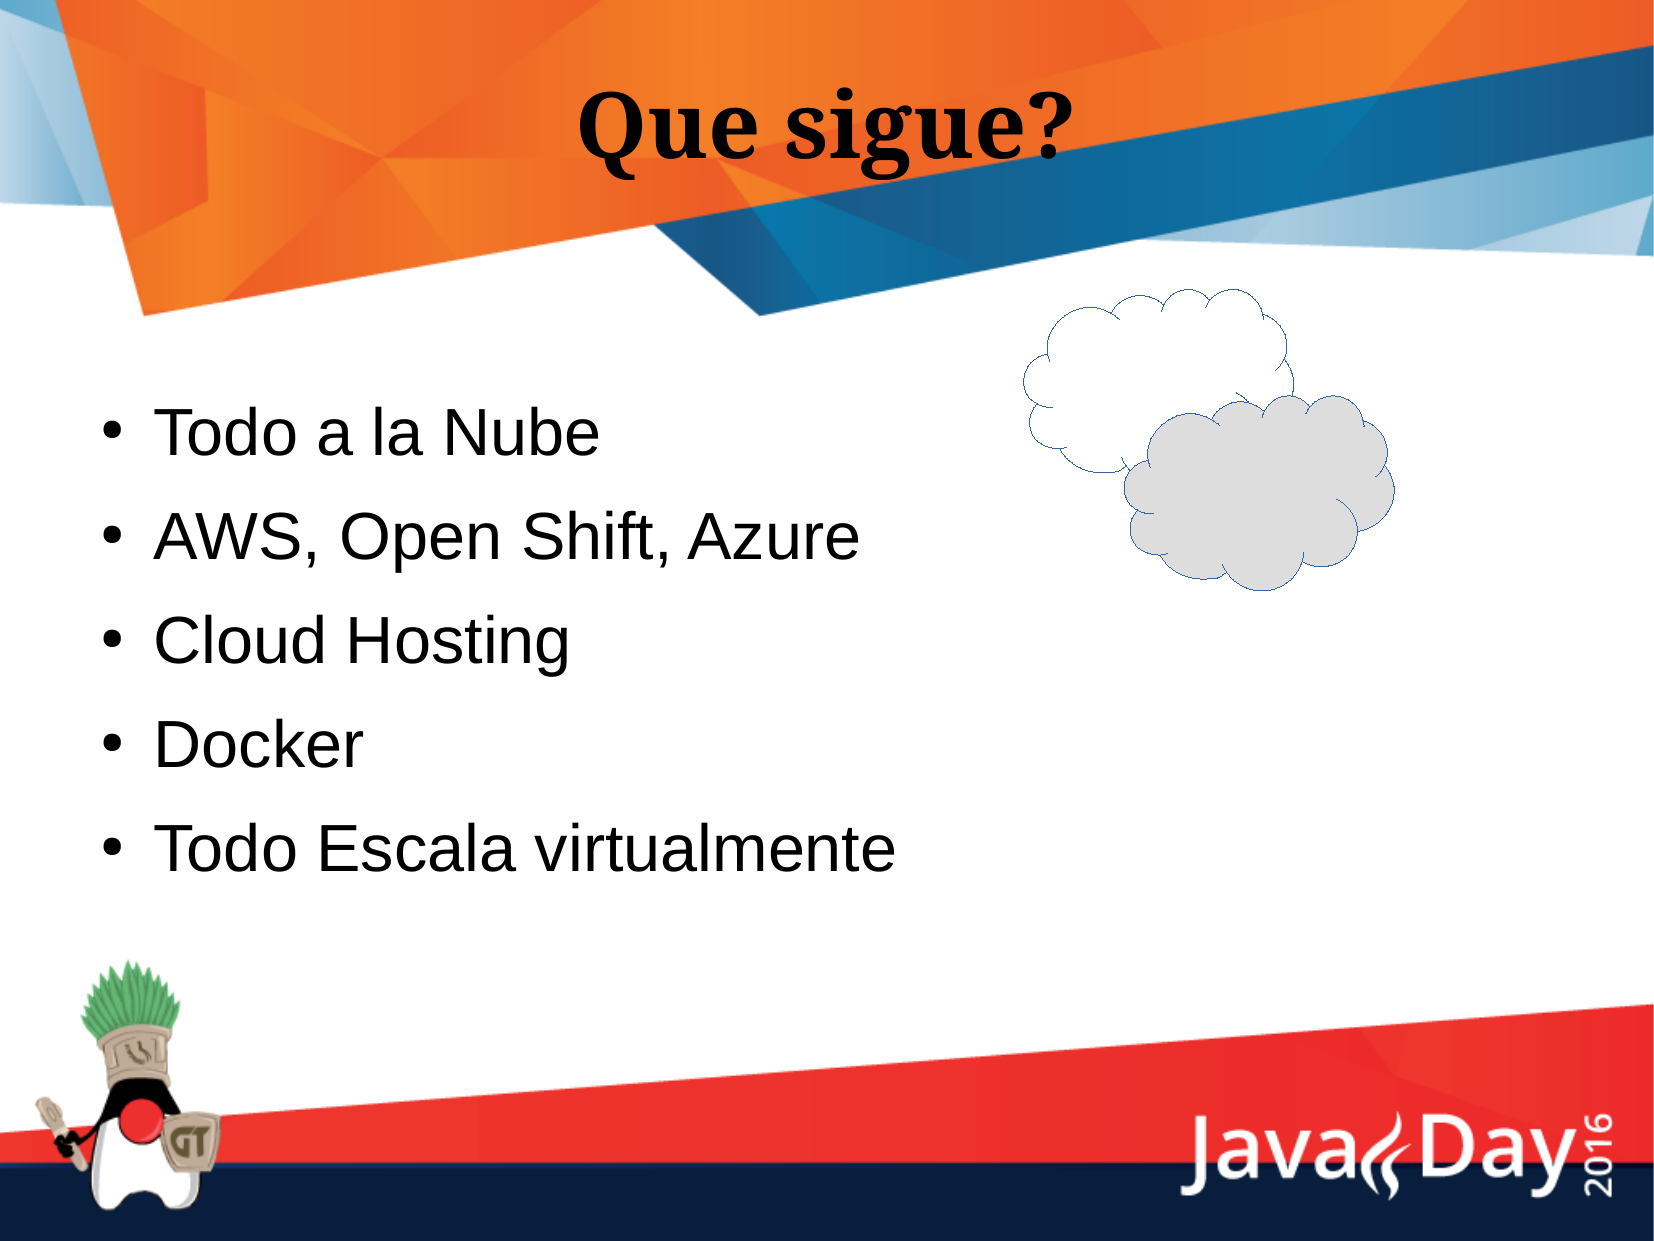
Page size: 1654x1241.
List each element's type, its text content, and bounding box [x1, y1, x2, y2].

text_box [1023, 289, 1395, 591]
picture [0, 0, 1654, 1241]
list Todo a la Nube AWS, Open Shift, Azure Cloud Hosting Docker Todo Escala virtualmente [82, 290, 1571, 1010]
title Que sigue? [82, 19, 1571, 227]
